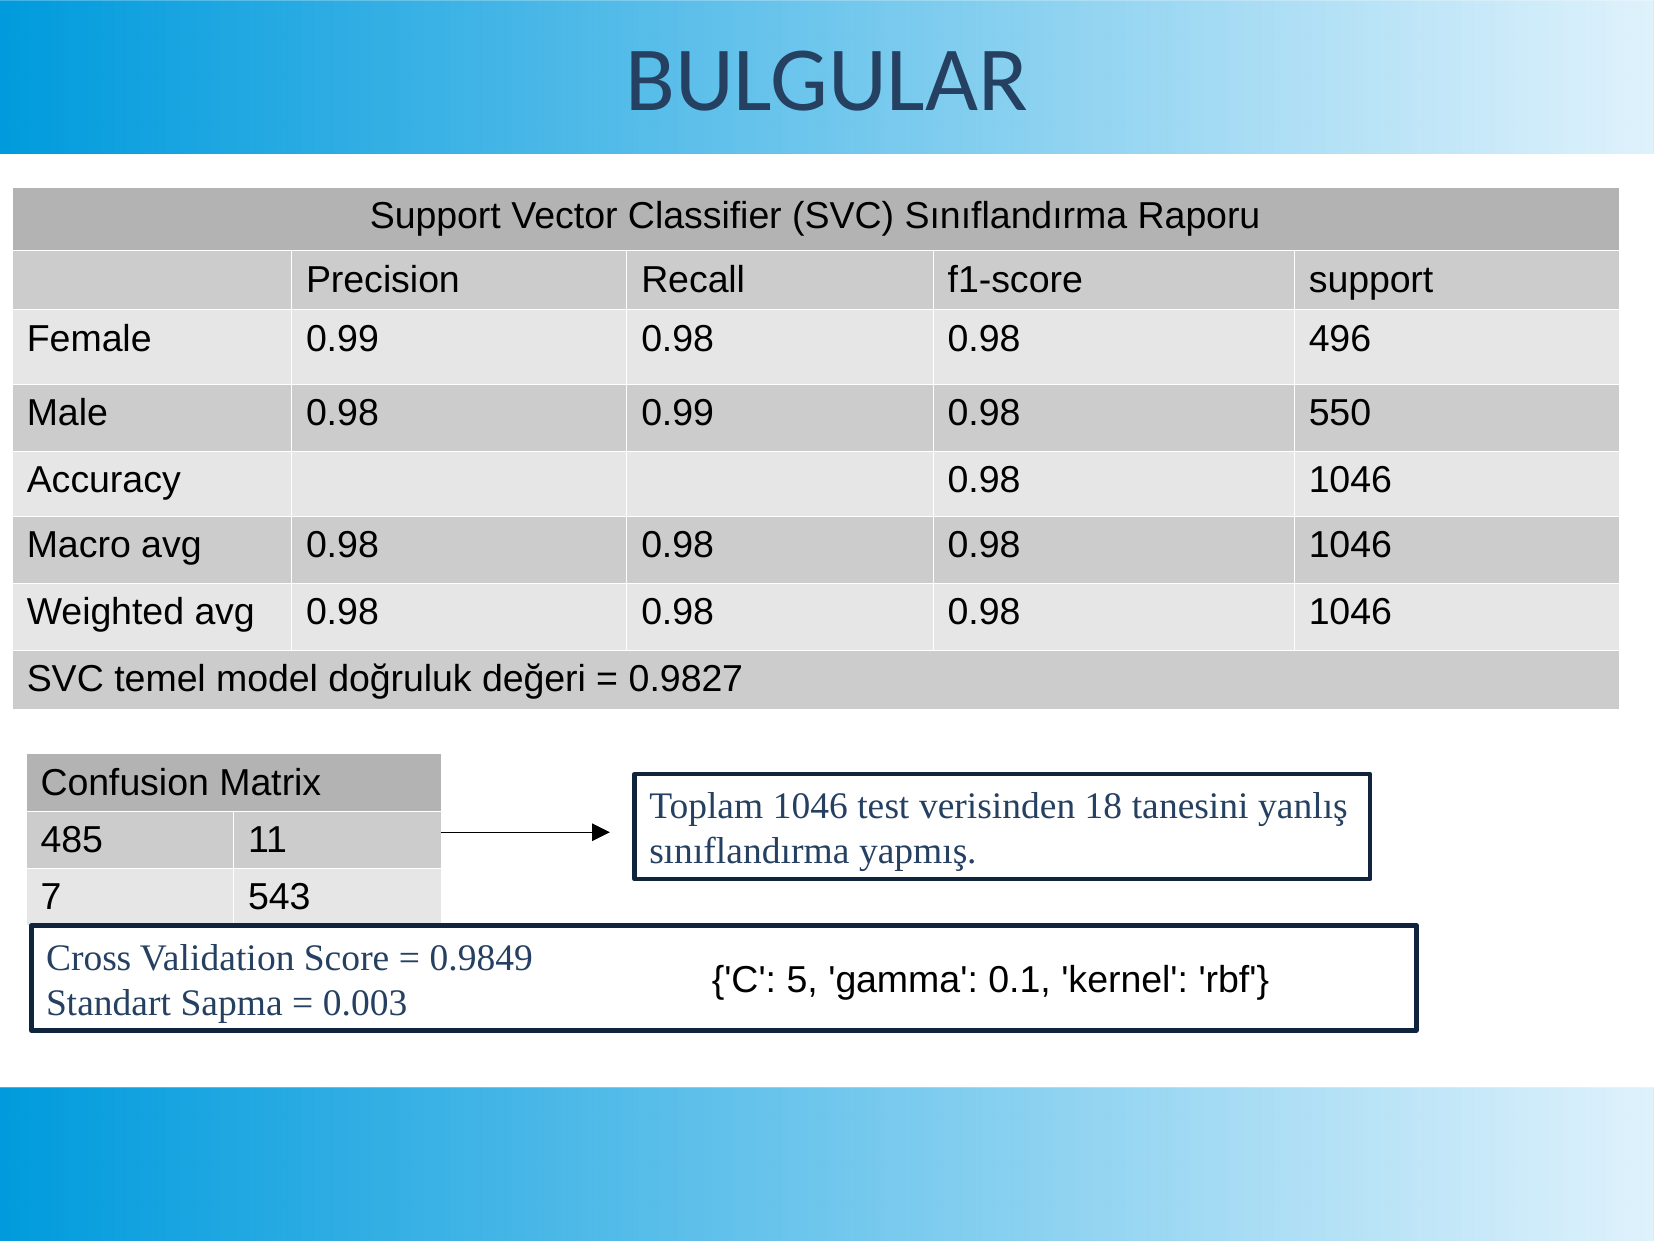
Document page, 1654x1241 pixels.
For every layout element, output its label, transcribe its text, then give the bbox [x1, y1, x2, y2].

table_cell 7 [27, 869, 233, 925]
table_cell 0.98 [292, 517, 626, 583]
table_cell Recall [627, 251, 933, 309]
table_header Support Vector Classifier (SVC) Sınıflandırma Raporu [13, 188, 1619, 250]
table_cell 11 [234, 812, 441, 868]
table_cell 0.98 [627, 584, 933, 650]
table_cell 1046 [1295, 584, 1619, 650]
table_cell Weighted avg [13, 584, 291, 650]
table_cell Accuracy [13, 452, 291, 516]
table_cell 0.98 [934, 452, 1294, 516]
picture [0, 1086, 1654, 1241]
text_box {'C': 5, 'gamma': 0.1, 'kernel': 'rbf'} [697, 951, 1285, 1008]
table_cell 0.98 [934, 584, 1294, 650]
table_cell [292, 452, 626, 516]
table_cell 1046 [1295, 452, 1619, 516]
table_cell support [1295, 251, 1619, 309]
table_header Confusion Matrix [27, 754, 441, 811]
picture [141, 148, 1654, 154]
table_cell [13, 251, 291, 309]
table_cell 0.98 [627, 517, 933, 583]
table_cell 543 [234, 869, 441, 925]
table_cell 0.98 [627, 310, 933, 384]
table_cell Male [13, 385, 291, 451]
table_cell 0.99 [292, 310, 626, 384]
table_cell SVC temel model doğruluk değeri = 0.9827 [13, 651, 1619, 709]
table_cell 550 [1295, 385, 1619, 451]
table_cell 0.98 [292, 584, 626, 650]
text_box Toplam 1046 test verisinden 18 tanesini yanlış sınıflandırma yapmış. [634, 774, 1371, 879]
table_cell 0.99 [627, 385, 933, 451]
table_cell f1-score [934, 251, 1294, 309]
table_cell 0.98 [934, 385, 1294, 451]
table_cell 485 [27, 812, 233, 868]
table_cell 0.98 [934, 517, 1294, 583]
table_cell 1046 [1295, 517, 1619, 583]
table_cell [627, 452, 933, 516]
text_box Cross Validation Score = 0.9849 Standart Sapma = 0.003 [31, 925, 1417, 1031]
table_cell 0.98 [292, 385, 626, 451]
table_cell Precision [292, 251, 626, 309]
title BULGULAR [0, 0, 1654, 148]
table_cell 0.98 [934, 310, 1294, 384]
table_cell Female [13, 310, 291, 384]
table_cell 496 [1295, 310, 1619, 384]
table_cell Macro avg [13, 517, 291, 583]
